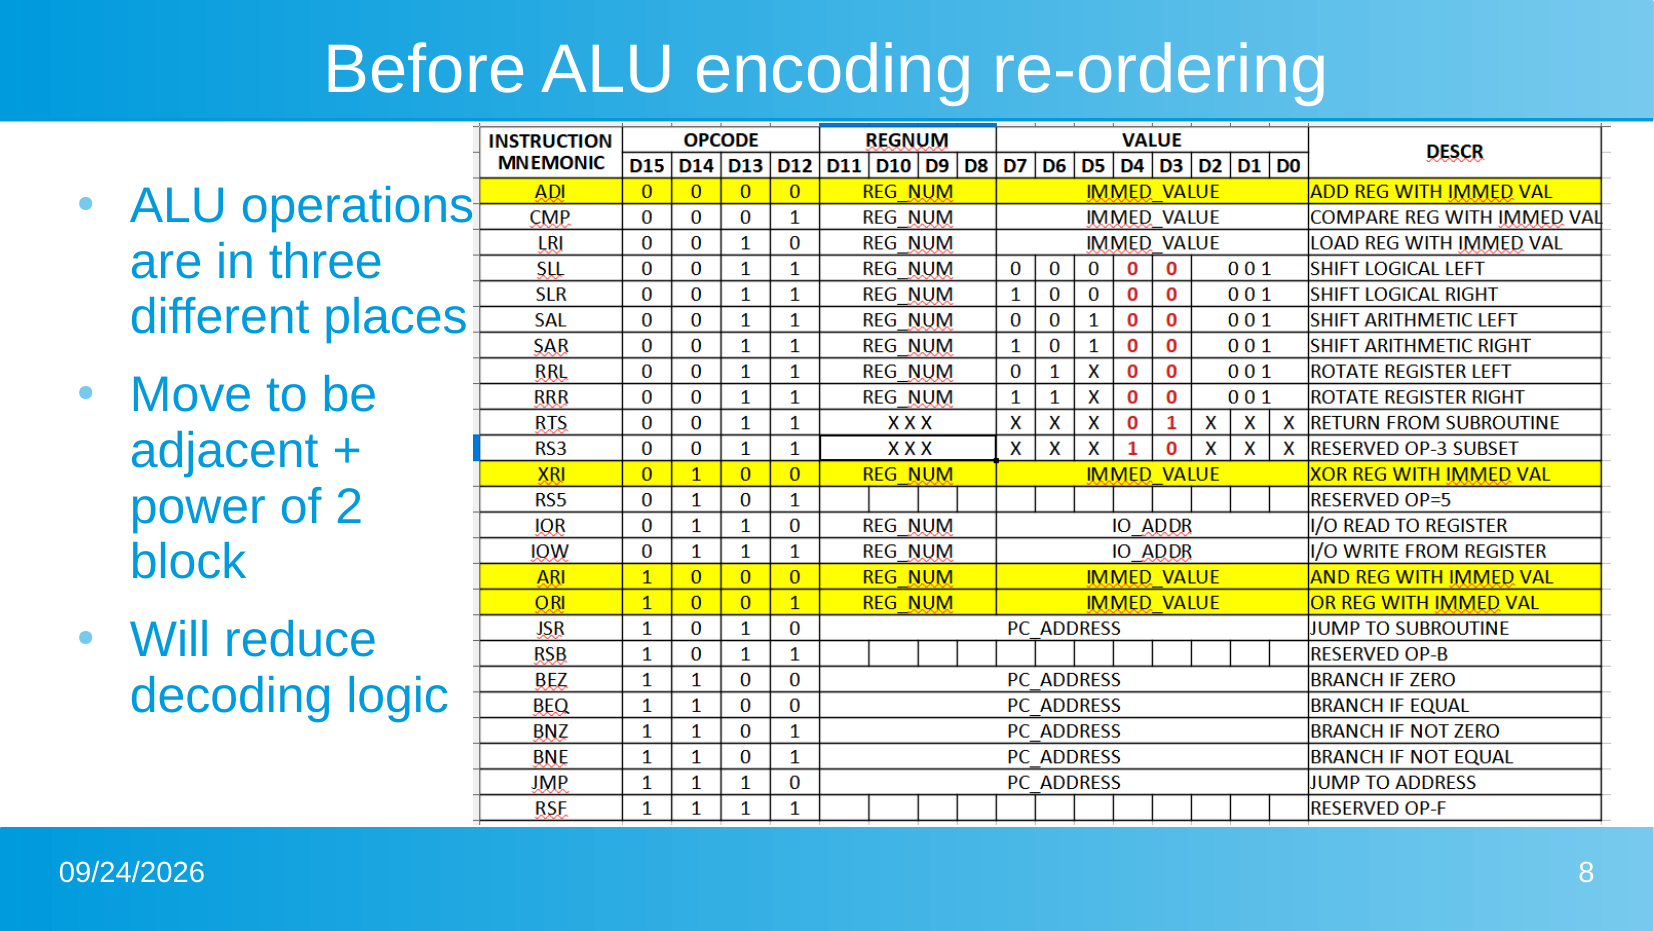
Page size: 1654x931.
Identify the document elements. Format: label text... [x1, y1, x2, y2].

title Before ALU encoding re-ordering [59, 29, 1595, 108]
list ALU operations are in three different places Move to be adjacent + power of 2 block Will reduce decoding logic [59, 177, 488, 768]
picture [473, 123, 1611, 826]
